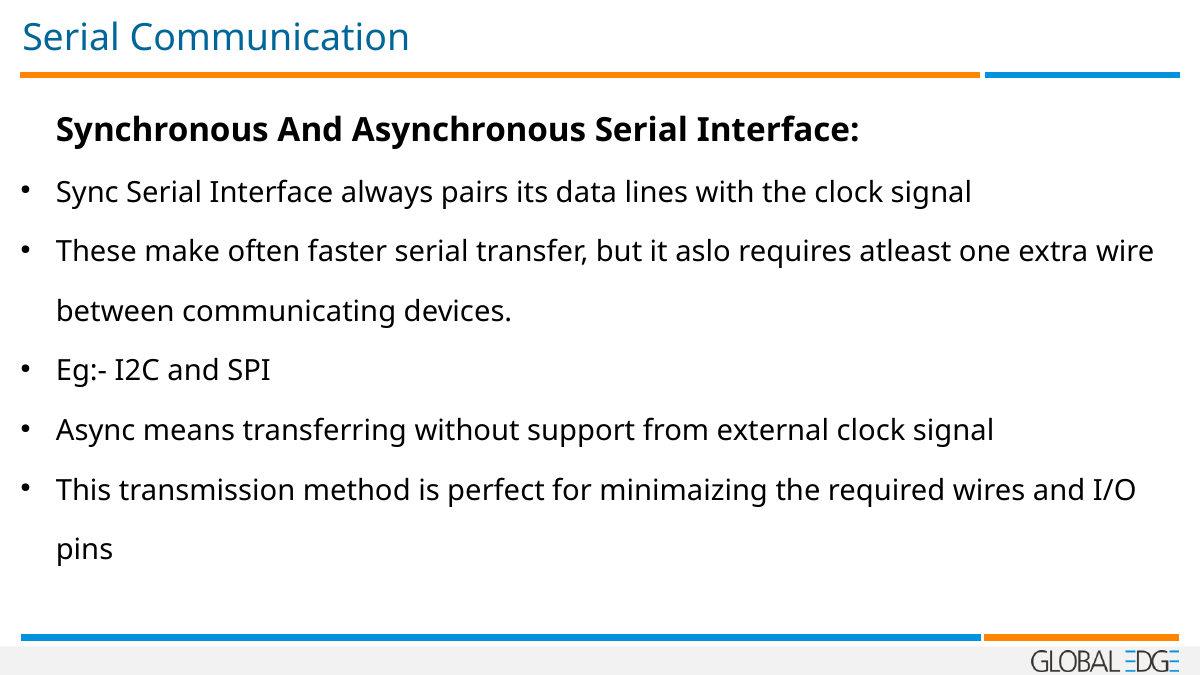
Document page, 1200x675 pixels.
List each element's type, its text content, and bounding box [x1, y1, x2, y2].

subtitle Synchronous And Asynchronous Serial Interface: Sync Serial Interface always pairs its data lines with the clock signal These make often faster serial transfer, but it aslo requires atleast one extra wire between communicating devices. Eg:- I2C and SPI Async means transferring without support from external clock signal This transmission method is perfect for minimaizing the required wires and I/O pins [20, 23, 1179, 628]
title Serial Communication [12, 9, 1088, 63]
picture [1031, 650, 1179, 672]
